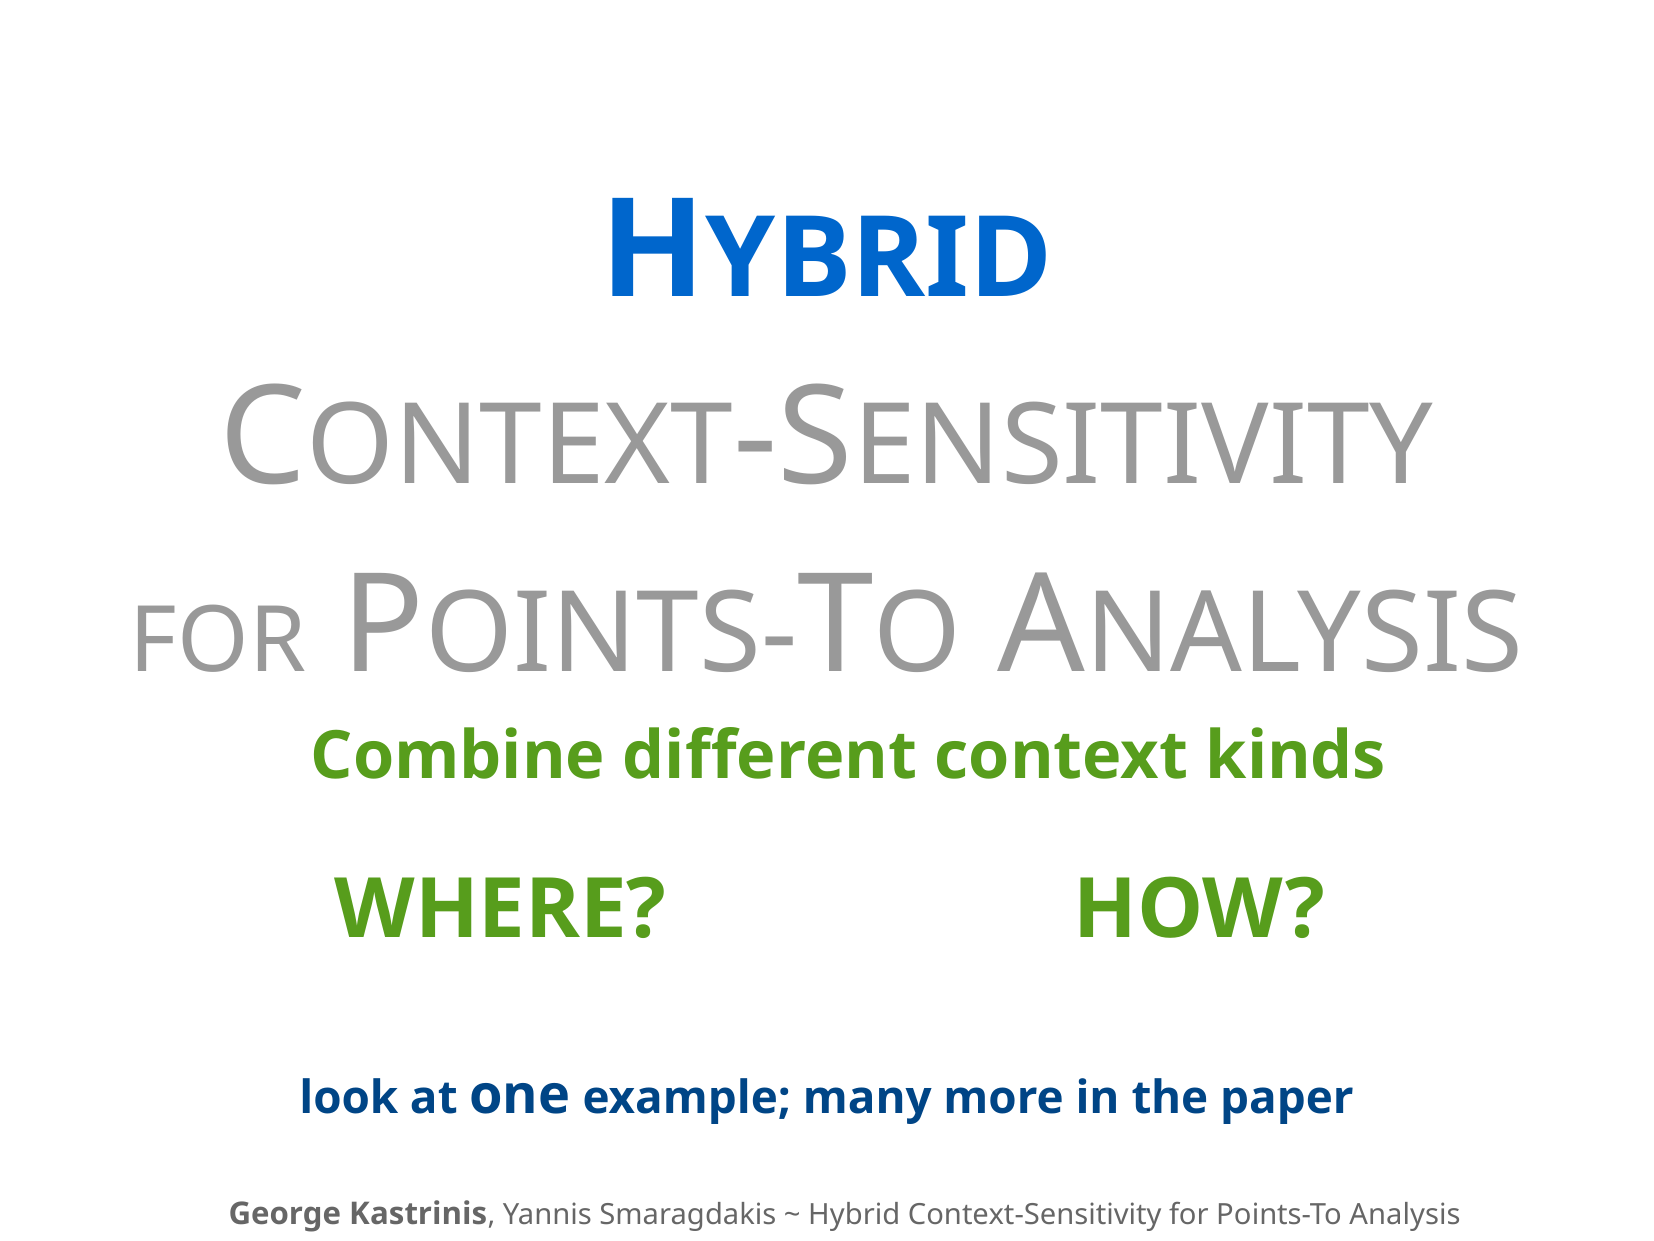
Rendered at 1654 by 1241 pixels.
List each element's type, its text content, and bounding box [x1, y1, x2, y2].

text_box Combine different context kinds [295, 700, 1358, 790]
text_box WHERE? [319, 841, 685, 950]
text_box HYBRID CONTEXT-SENSITIVITY FOR POINTS-TO ANALYSIS [51, 142, 1603, 620]
text_box HOW? [1058, 841, 1334, 950]
text_box look at one example; many more in the paper [174, 1048, 1480, 1153]
